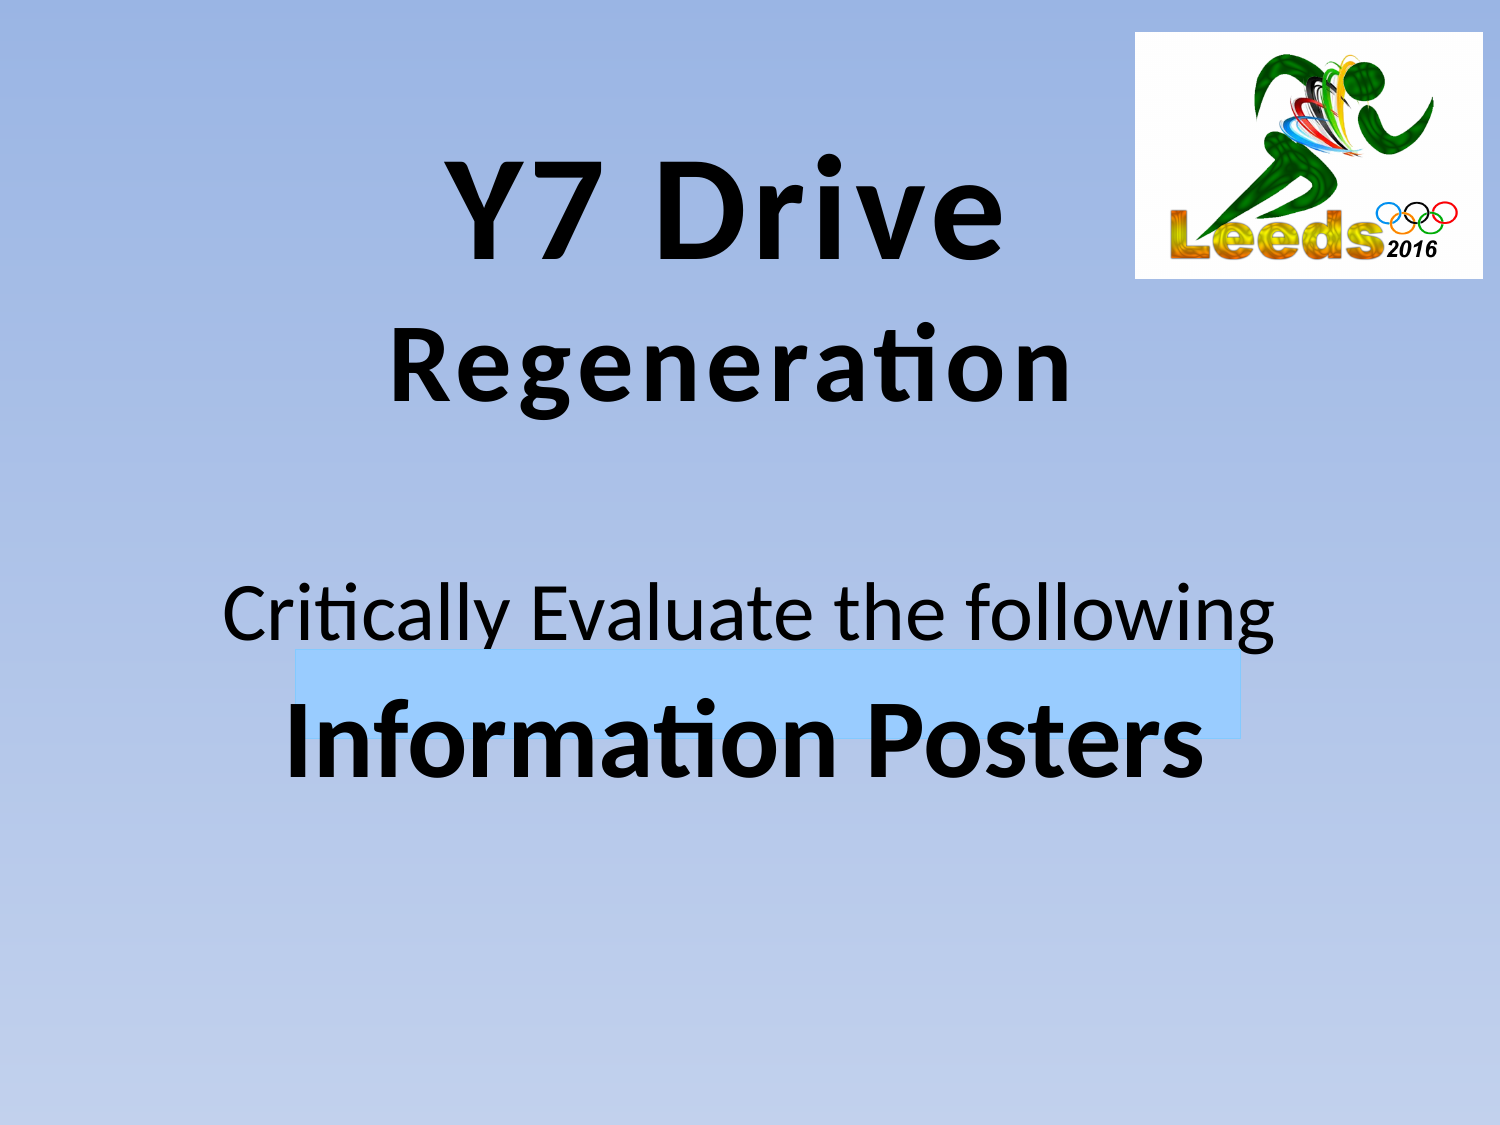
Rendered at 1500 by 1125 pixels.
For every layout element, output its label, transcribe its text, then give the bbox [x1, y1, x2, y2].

subtitle Information Posters [219, 657, 1270, 945]
picture [1135, 32, 1483, 280]
text_box [295, 649, 1241, 657]
title Critically Evaluate the following [112, 349, 1388, 591]
text_box Y7 Drive Regeneration [373, 102, 1121, 432]
